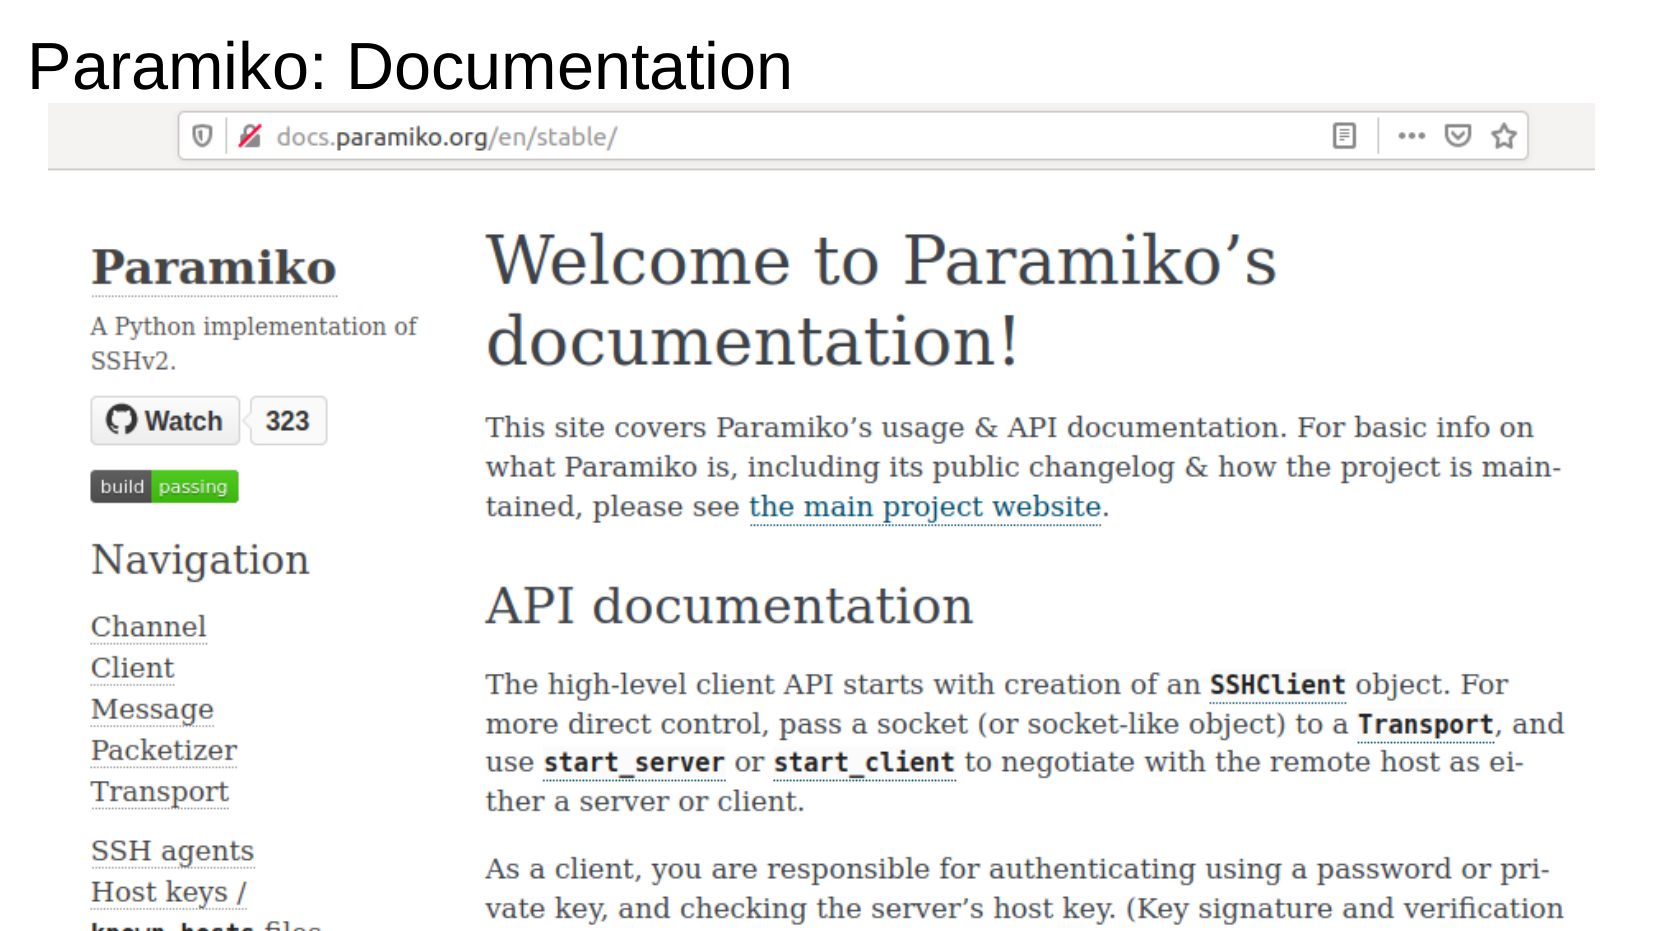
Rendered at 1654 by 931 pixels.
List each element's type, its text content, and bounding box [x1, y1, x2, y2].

picture [48, 103, 1595, 931]
title Paramiko: Documentation [27, 28, 1619, 104]
